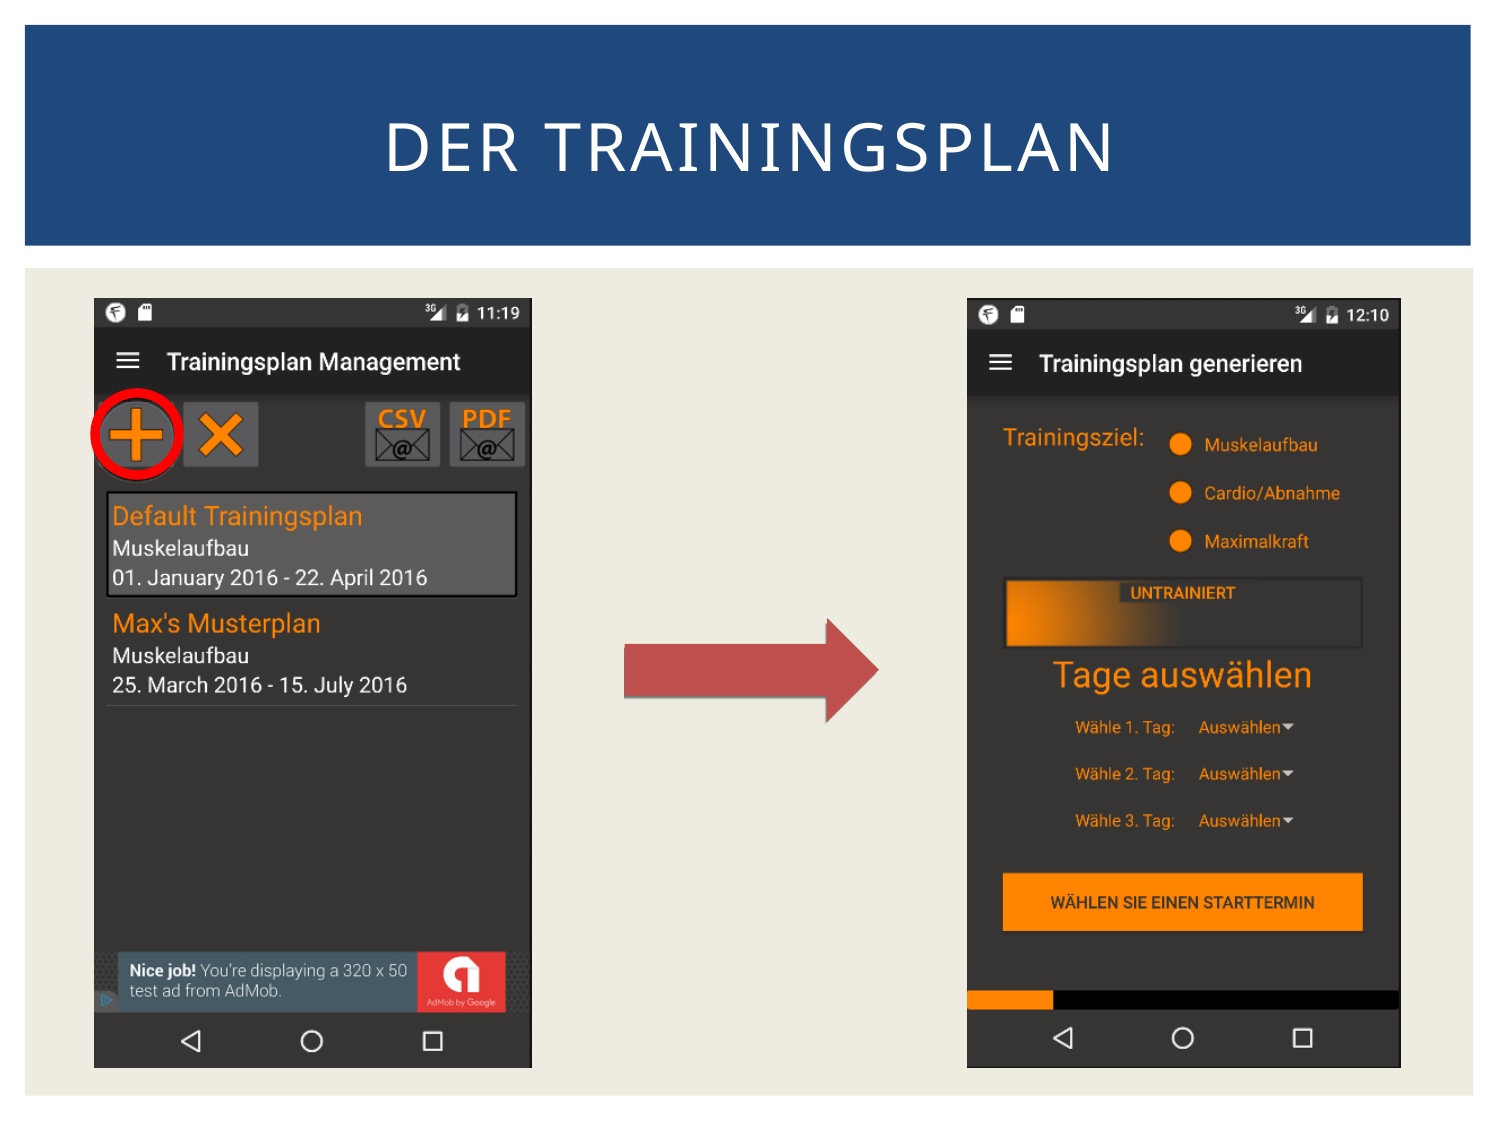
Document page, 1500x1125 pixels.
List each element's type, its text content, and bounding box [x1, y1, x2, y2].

picture [0, 298, 1401, 1068]
text_box Der TraininGSPLAN [62, 58, 1438, 232]
text_box [624, 618, 879, 722]
